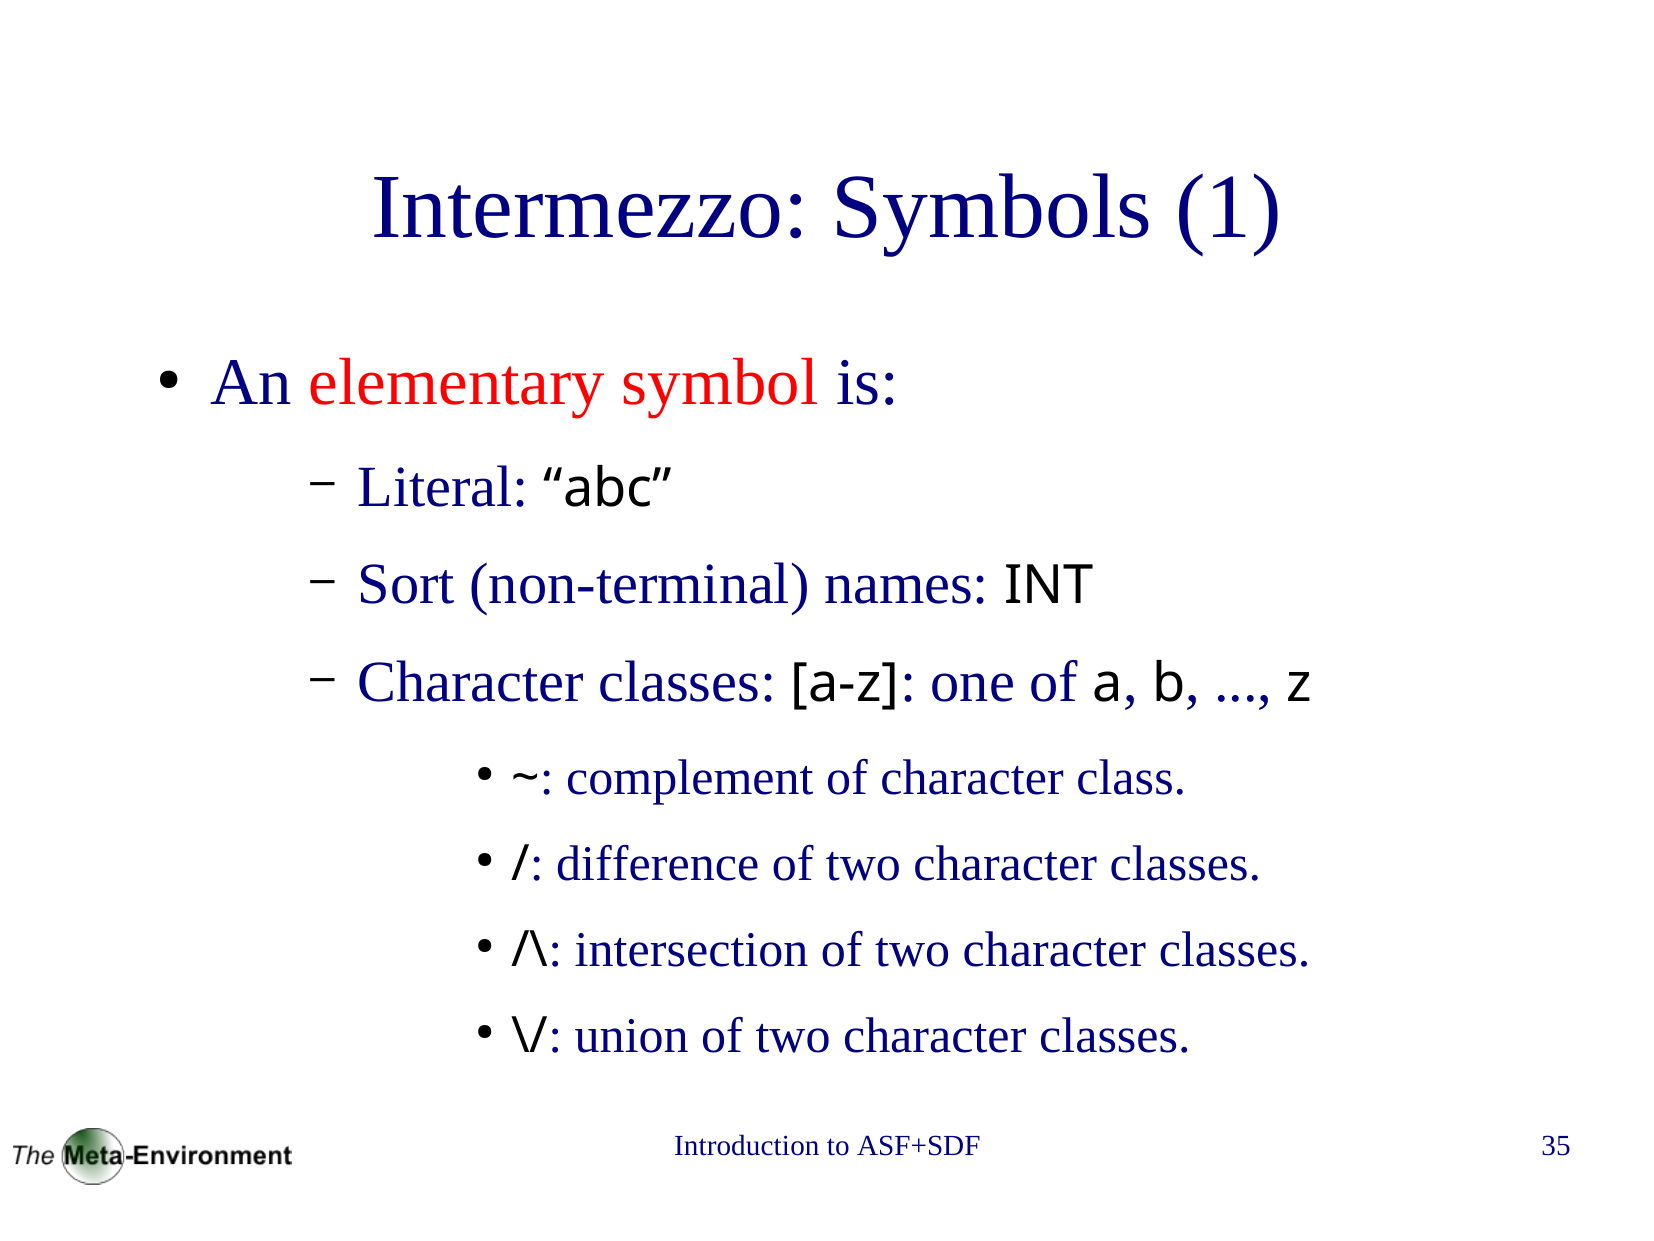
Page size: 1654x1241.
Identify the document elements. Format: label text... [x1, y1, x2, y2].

list An elementary symbol is: Literal: “abc” Sort (non-terminal) names: INT Character classes: [a-z]: one of a, b, ..., z ~: complement of character class. /: difference of two character classes. /\: intersection of two character classes. \/: union of two character classes. [121, 344, 1534, 1127]
picture [13, 1128, 292, 1185]
title Intermezzo: Symbols (1) [121, 102, 1534, 311]
